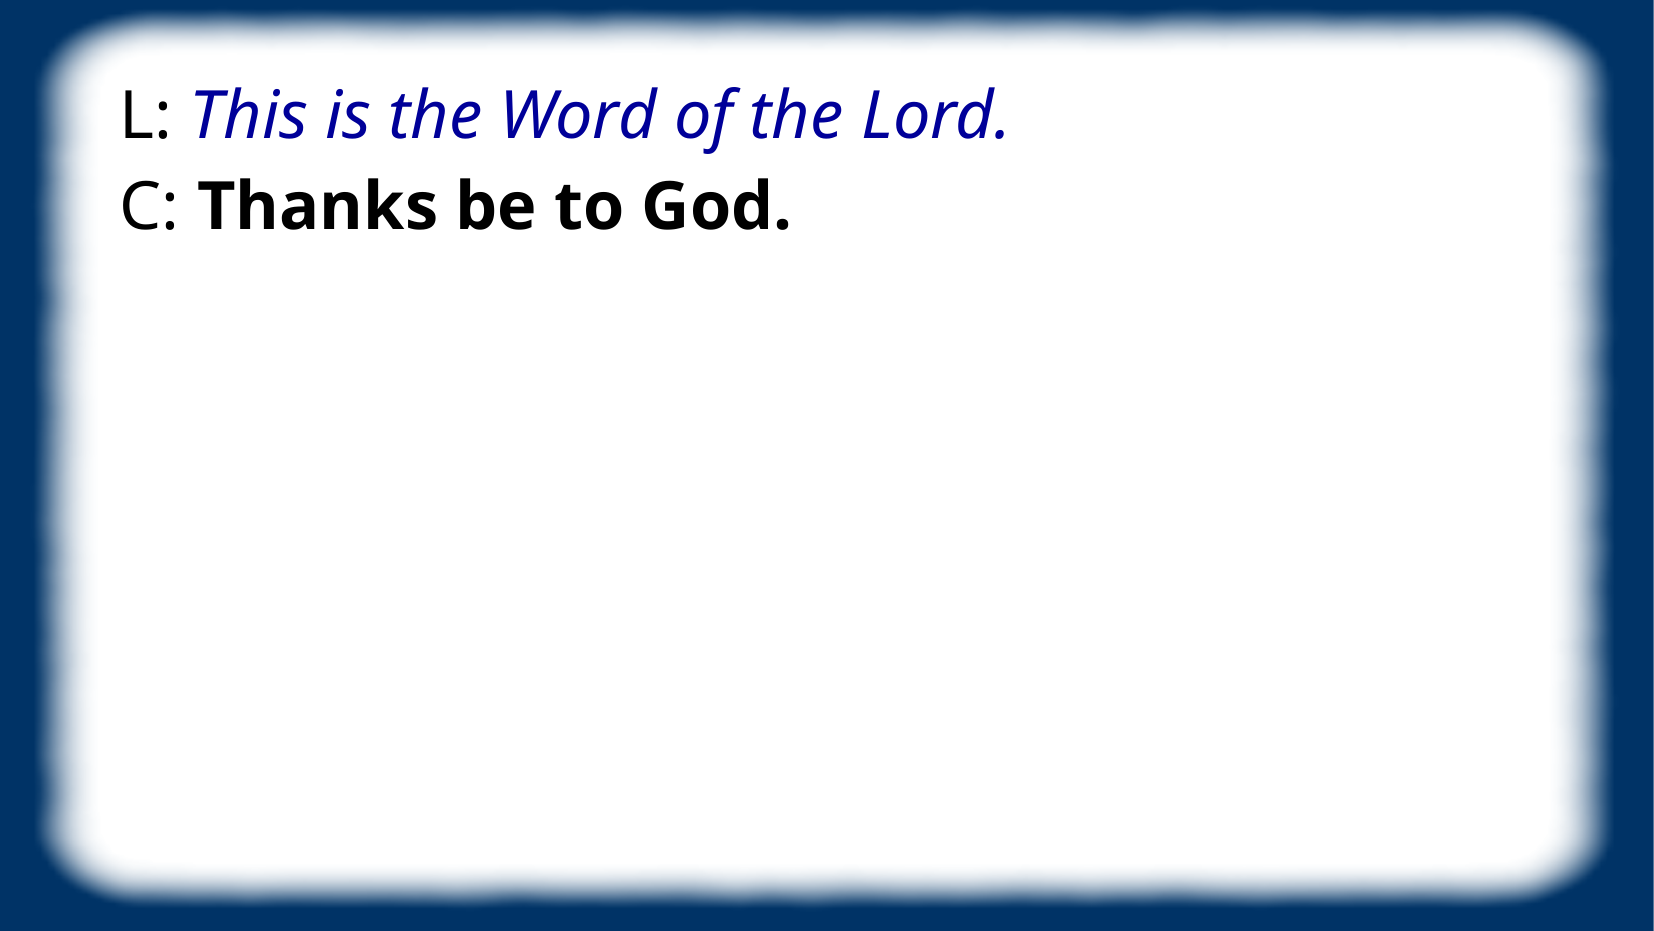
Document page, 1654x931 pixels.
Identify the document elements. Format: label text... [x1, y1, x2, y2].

text_box L: This is the Word of the Lord. C: Thanks be to God. [105, 60, 1546, 253]
picture [0, 0, 1654, 931]
